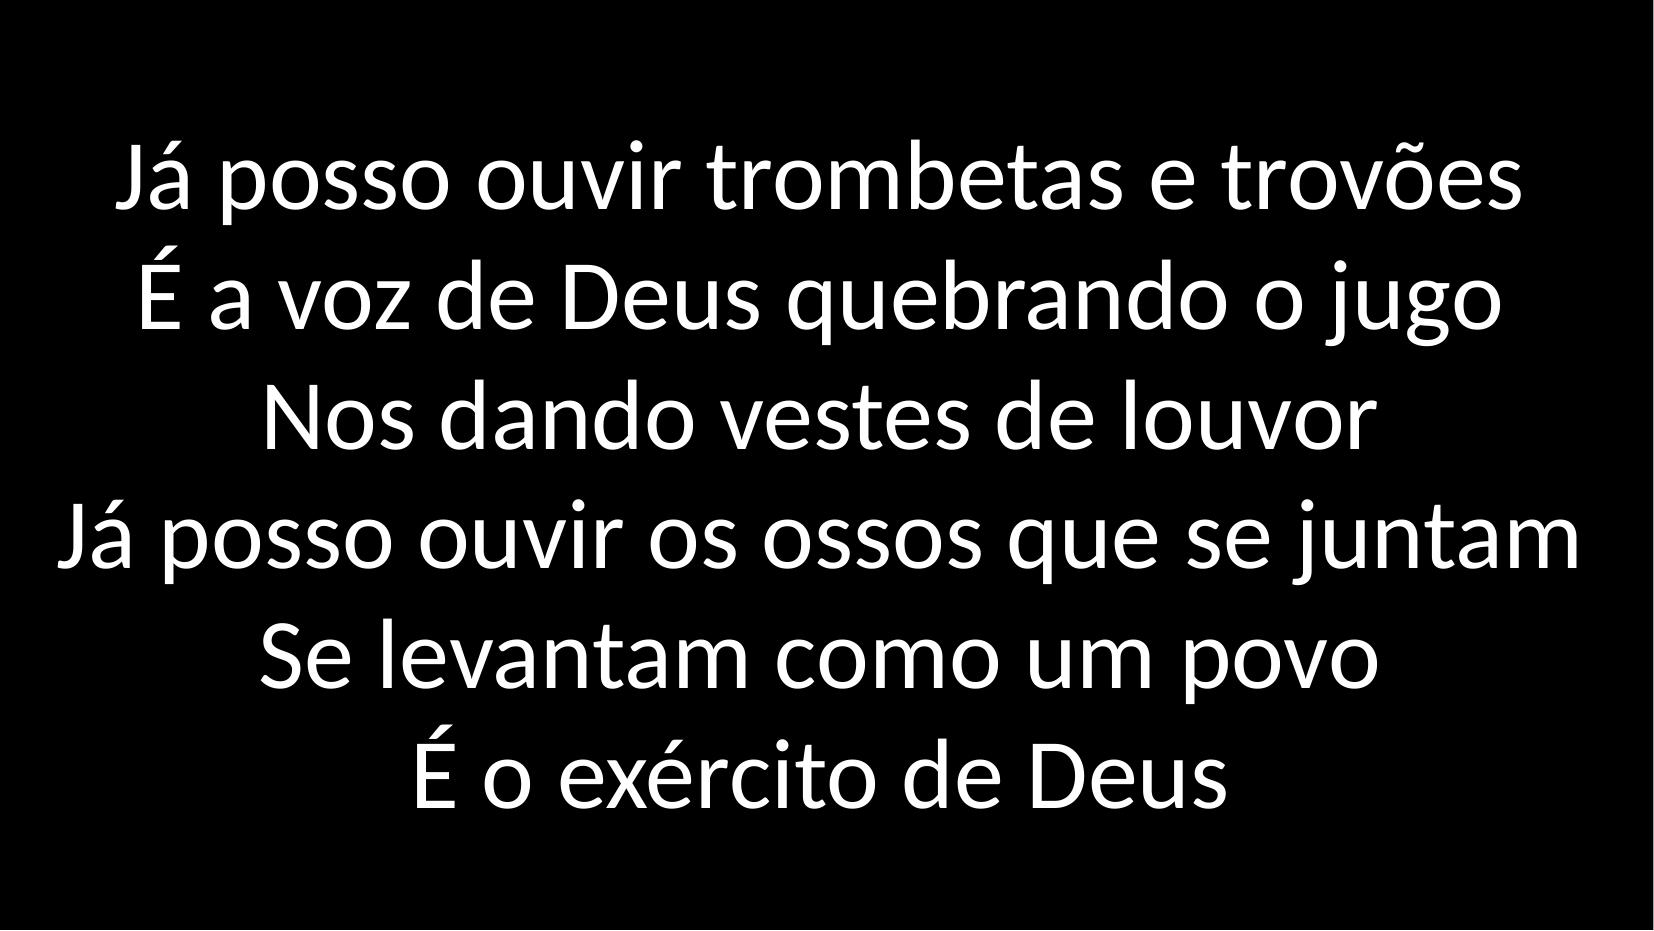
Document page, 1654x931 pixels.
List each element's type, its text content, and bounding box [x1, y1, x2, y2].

title Já posso ouvir trombetas e trovões É a voz de Deus quebrando o jugo Nos dando vestes de louvor Já posso ouvir os ossos que se juntam Se levantam como um povo É o exército de Deus [25, 37, 1615, 901]
